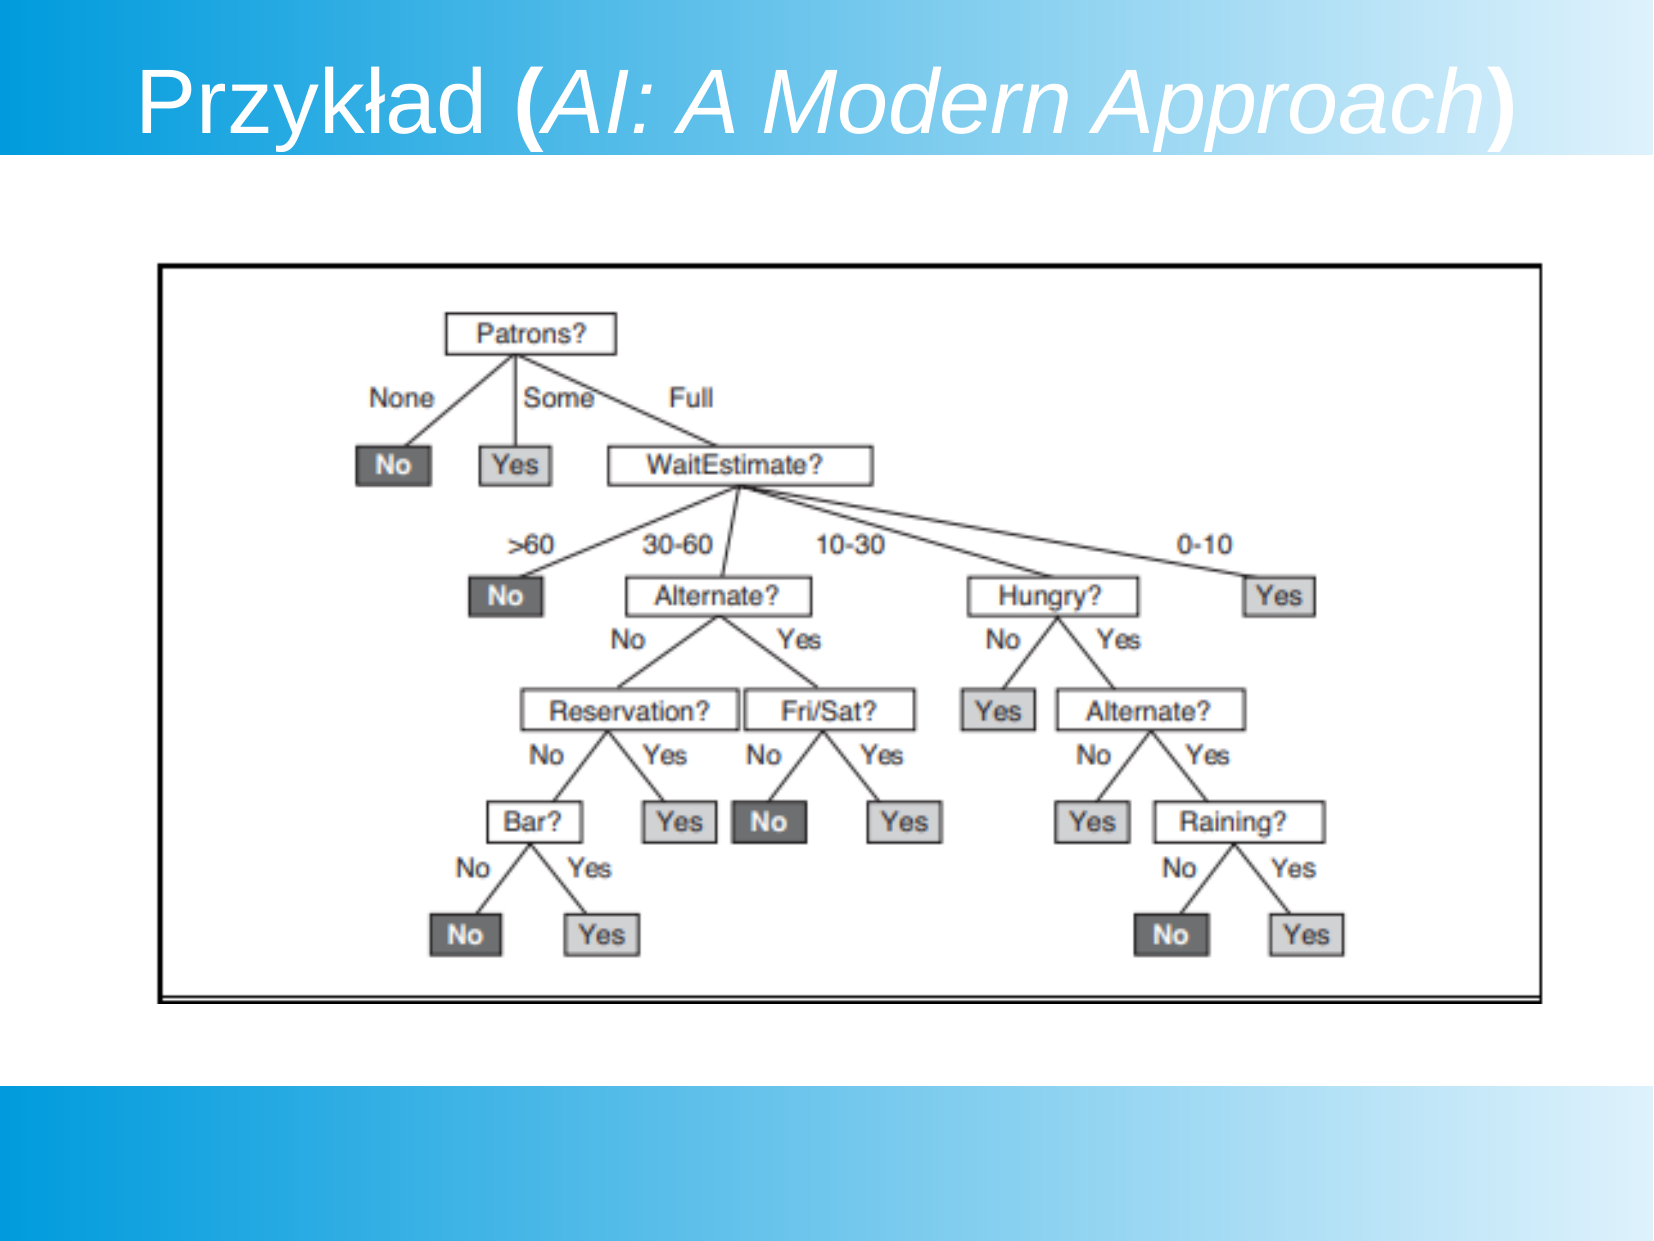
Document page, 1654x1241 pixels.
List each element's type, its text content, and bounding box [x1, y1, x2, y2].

title Przykład (AI: A Modern Approach) [82, 49, 1571, 155]
picture [148, 259, 1548, 1004]
